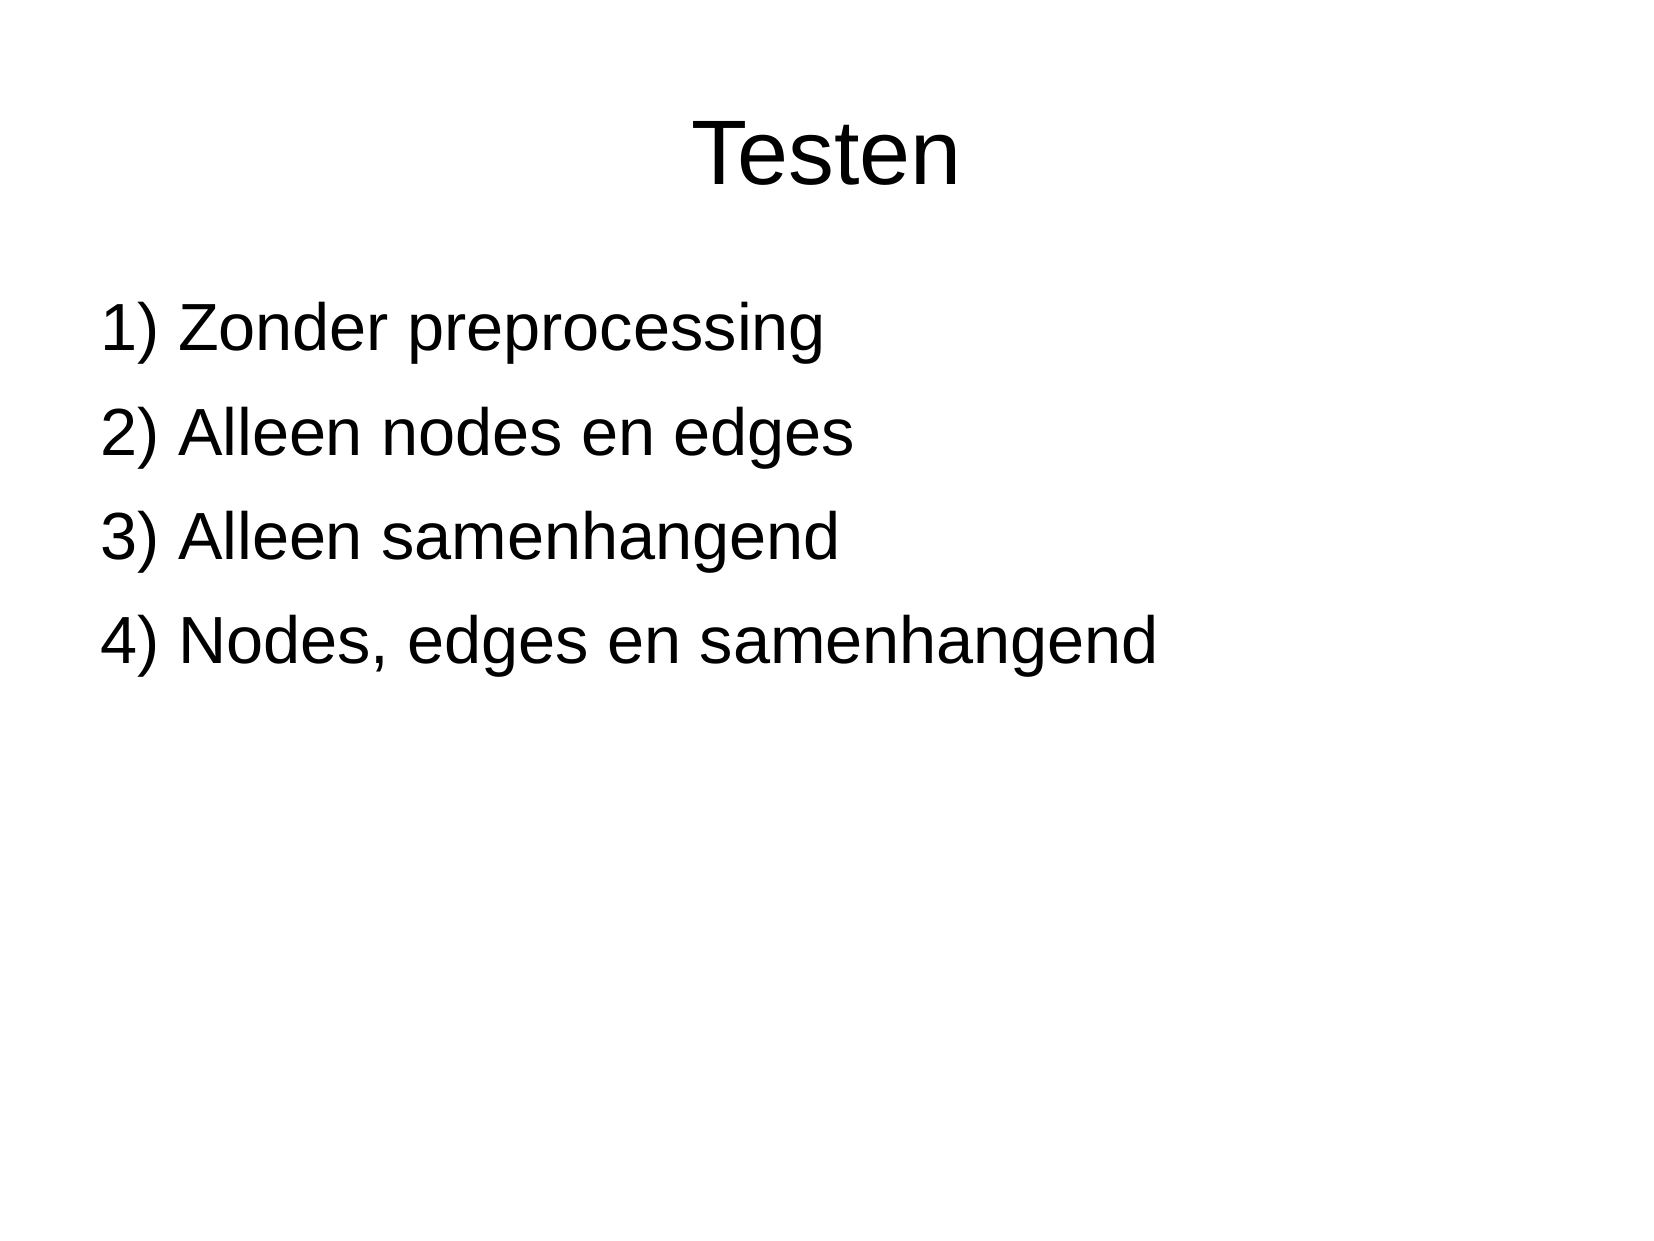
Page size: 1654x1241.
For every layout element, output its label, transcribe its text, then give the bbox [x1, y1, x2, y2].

list Zonder preprocessing Alleen nodes en edges Alleen samenhangend Nodes, edges en samenhangend [82, 290, 1571, 1109]
title Testen [82, 49, 1571, 257]
